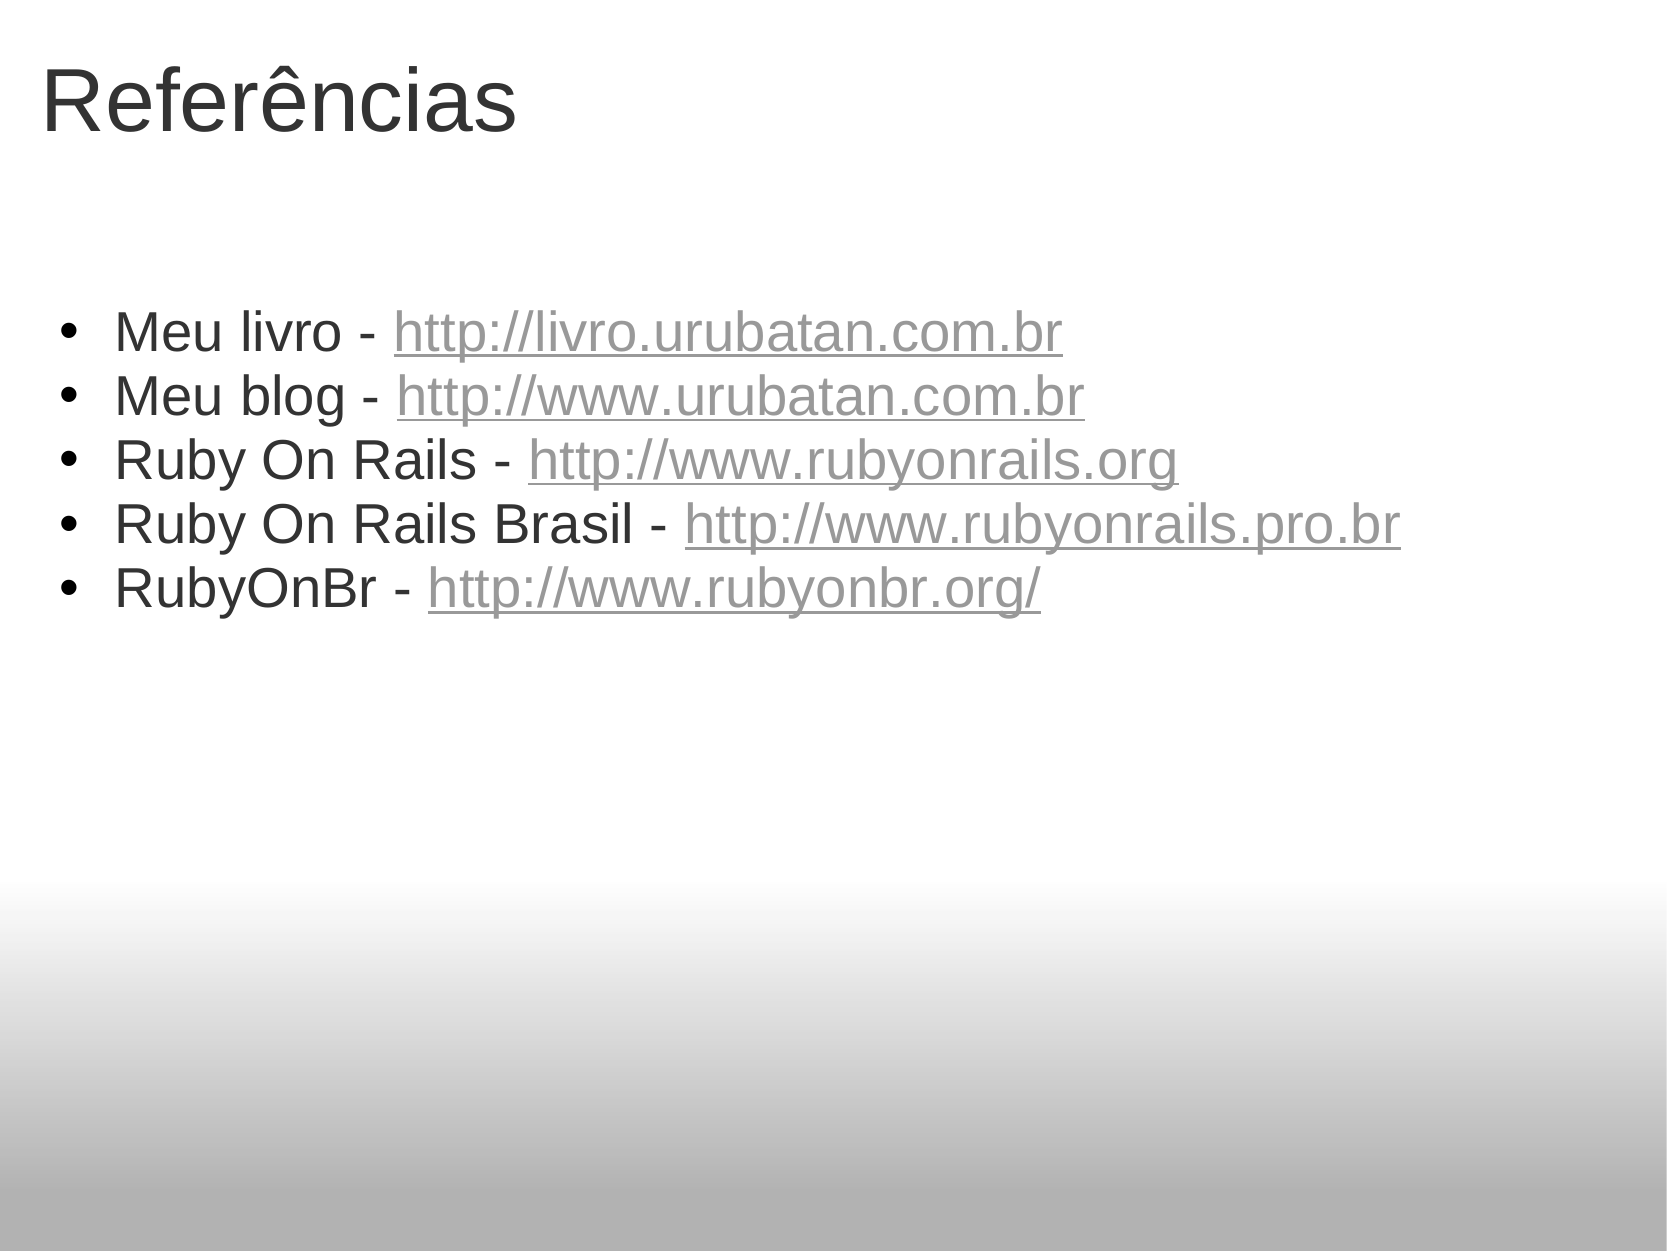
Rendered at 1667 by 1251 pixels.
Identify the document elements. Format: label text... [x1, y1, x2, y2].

list Meu livro - http://livro.urubatan.com.br Meu blog - http://www.urubatan.com.br Ruby On Rails - http://www.rubyonrails.org Ruby On Rails Brasil - http://www.rubyonrails.pro.br RubyOnBr - http://www.rubyonbr.org/ [40, 300, 1627, 1201]
title Referências [40, 50, 1627, 201]
picture [0, 0, 1667, 1251]
